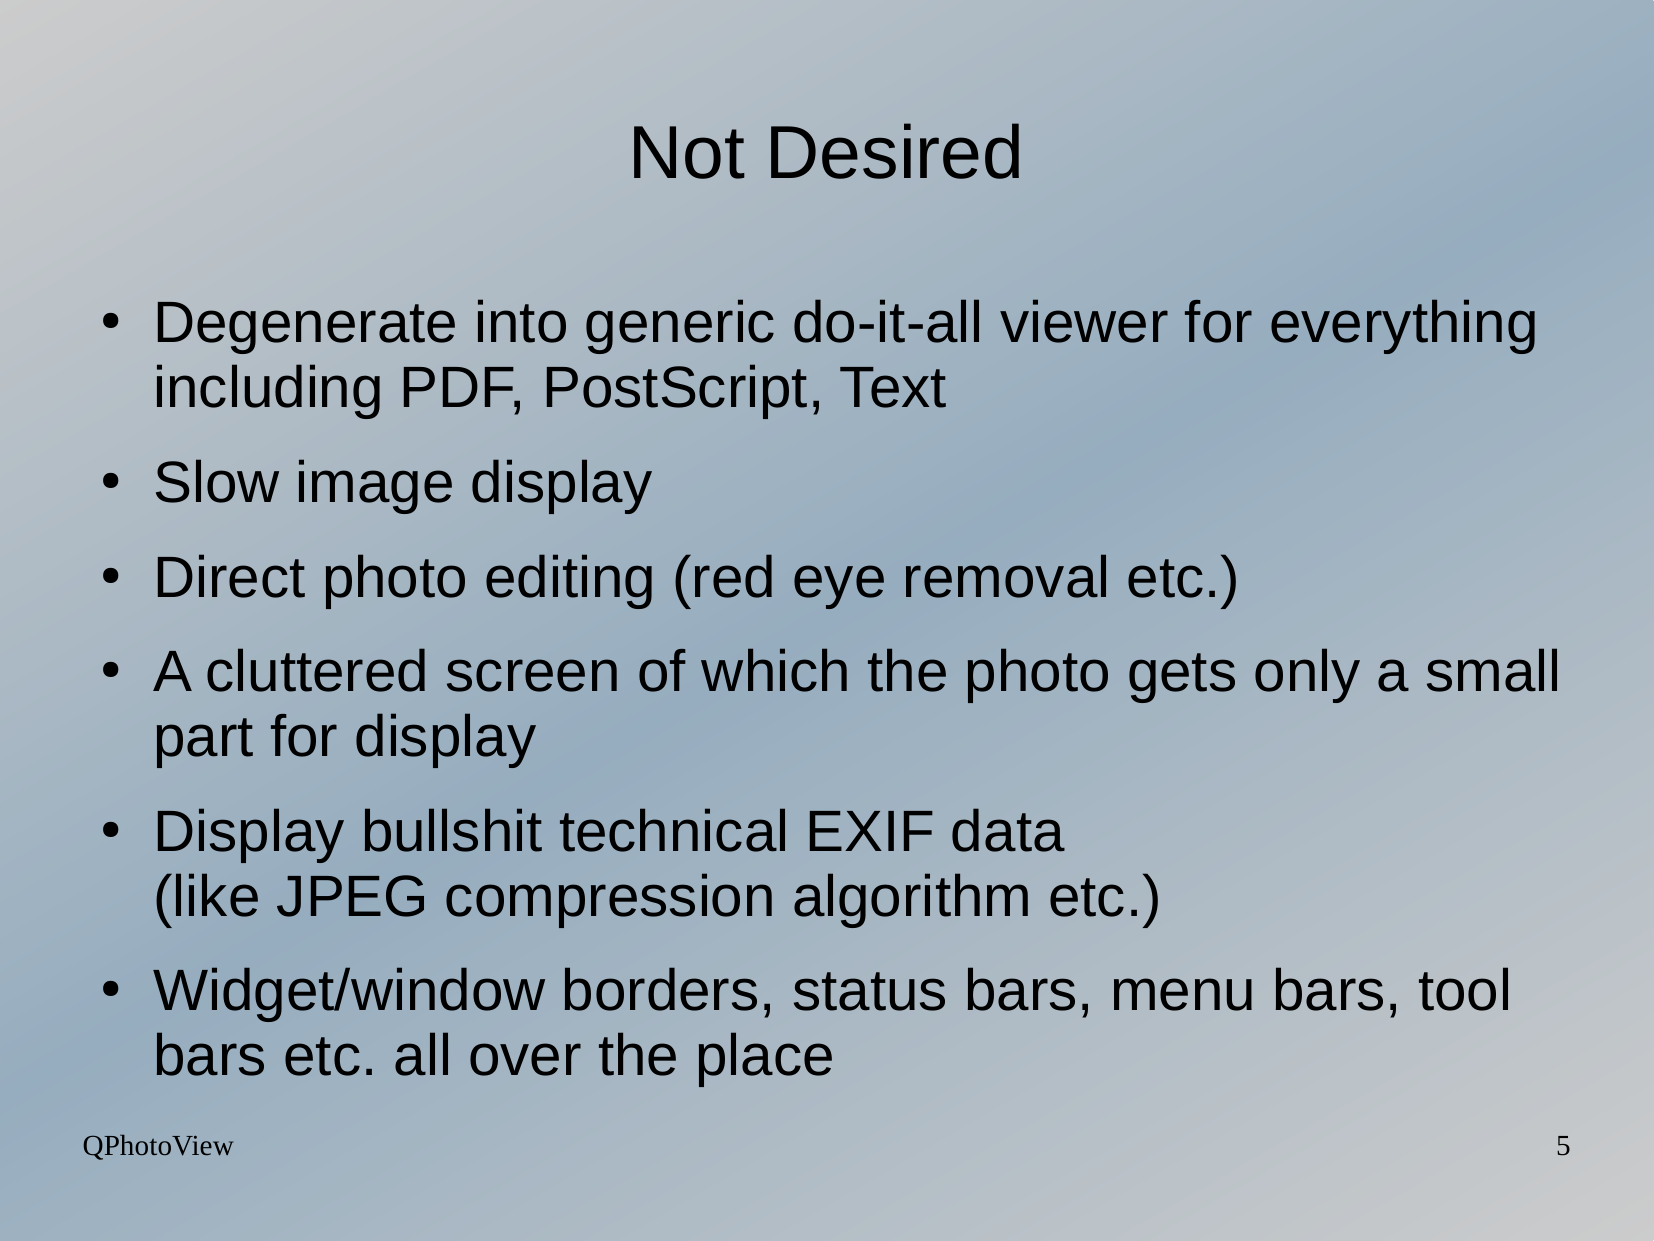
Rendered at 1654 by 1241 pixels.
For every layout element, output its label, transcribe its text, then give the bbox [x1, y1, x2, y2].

title Not Desired [82, 49, 1571, 257]
list Degenerate into generic do-it-all viewer for everything including PDF, PostScript, Text Slow image display Direct photo editing (red eye removal etc.) A cluttered screen of which the photo gets only a small part for display Display bullshit technical EXIF data (like JPEG compression algorithm etc.) Widget/window borders, status bars, menu bars, tool bars etc. all over the place [82, 290, 1571, 1109]
